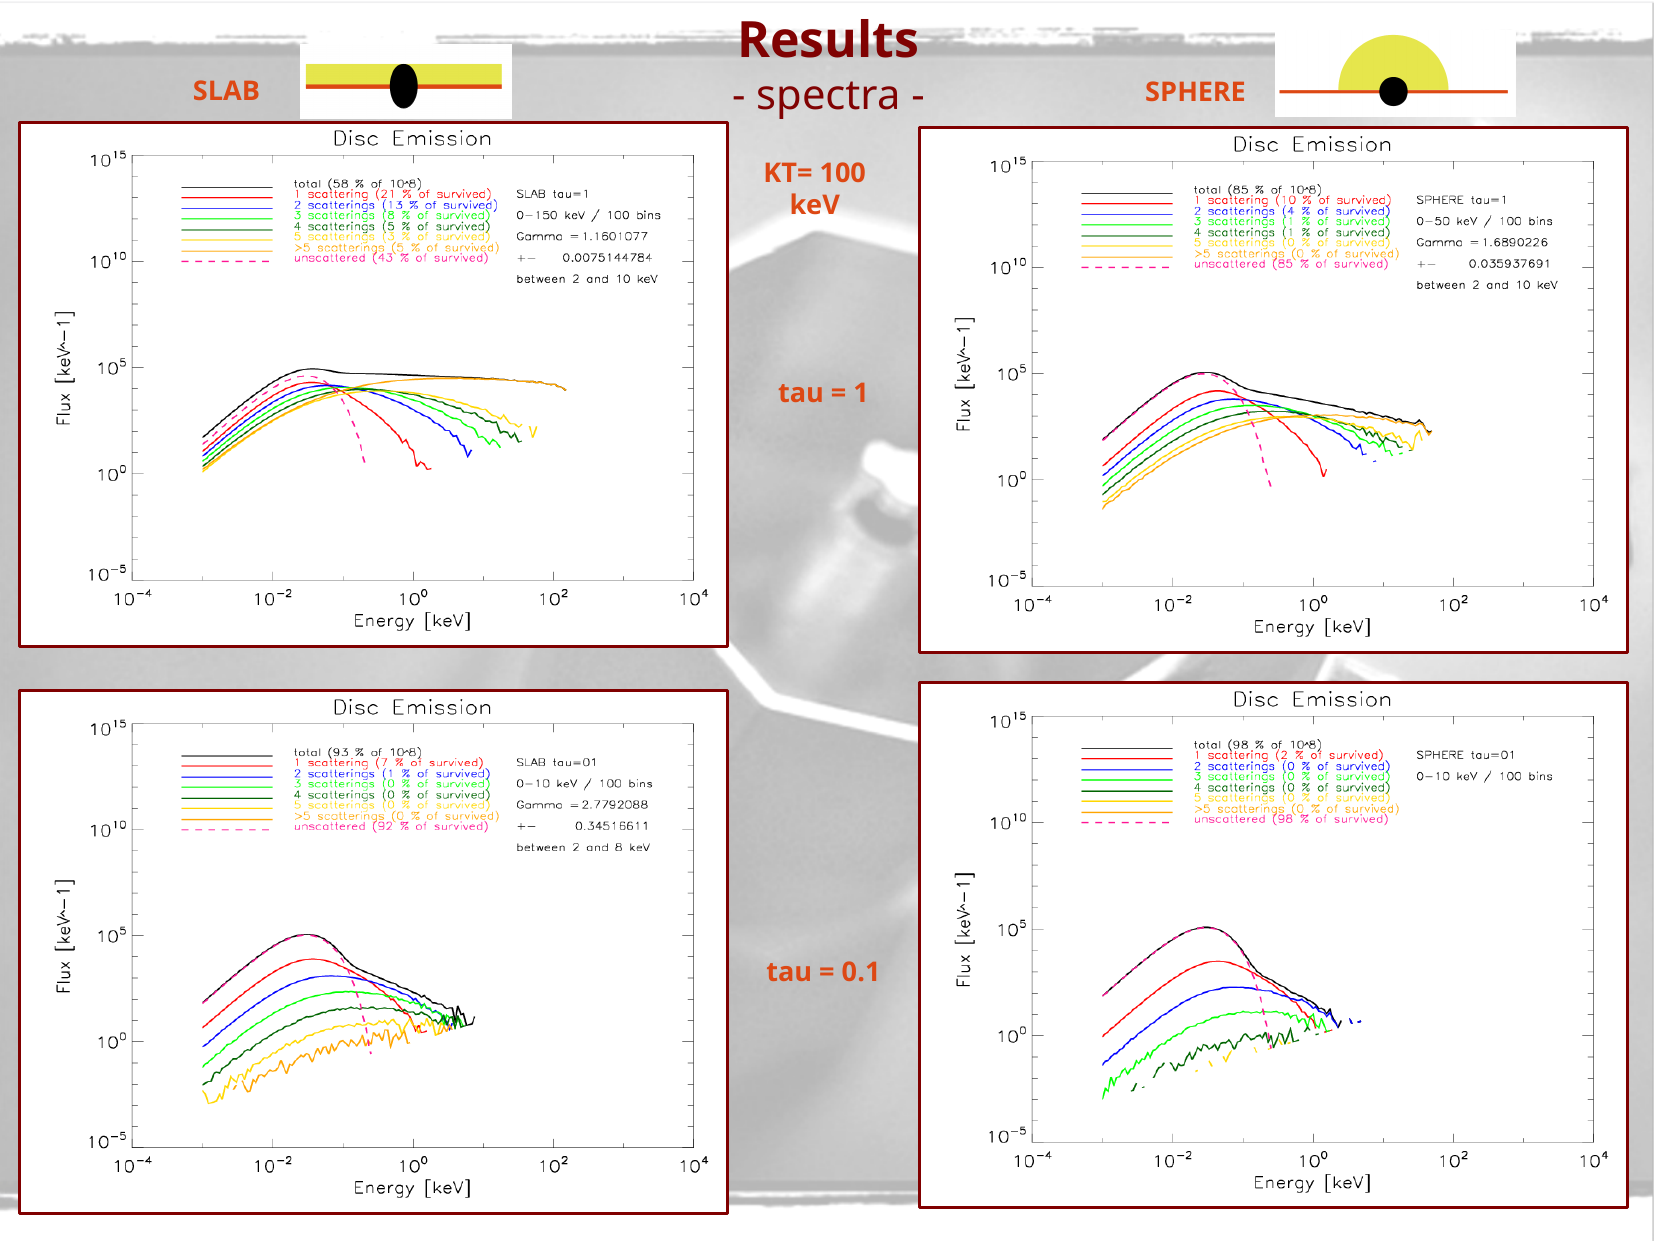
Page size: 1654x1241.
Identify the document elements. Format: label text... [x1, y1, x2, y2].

picture [0, 0, 1654, 1241]
picture [1275, 30, 1516, 118]
picture [920, 129, 1626, 651]
text_box SLAB [159, 65, 295, 114]
text_box Results - spectra - [3, 0, 1654, 126]
text_box tau = 0.1 [733, 946, 914, 995]
text_box KT= 100 keV [732, 147, 898, 228]
picture [20, 123, 726, 645]
picture [300, 44, 512, 119]
text_box tau = 1 [733, 367, 914, 416]
text_box SPHERE [1105, 66, 1275, 115]
